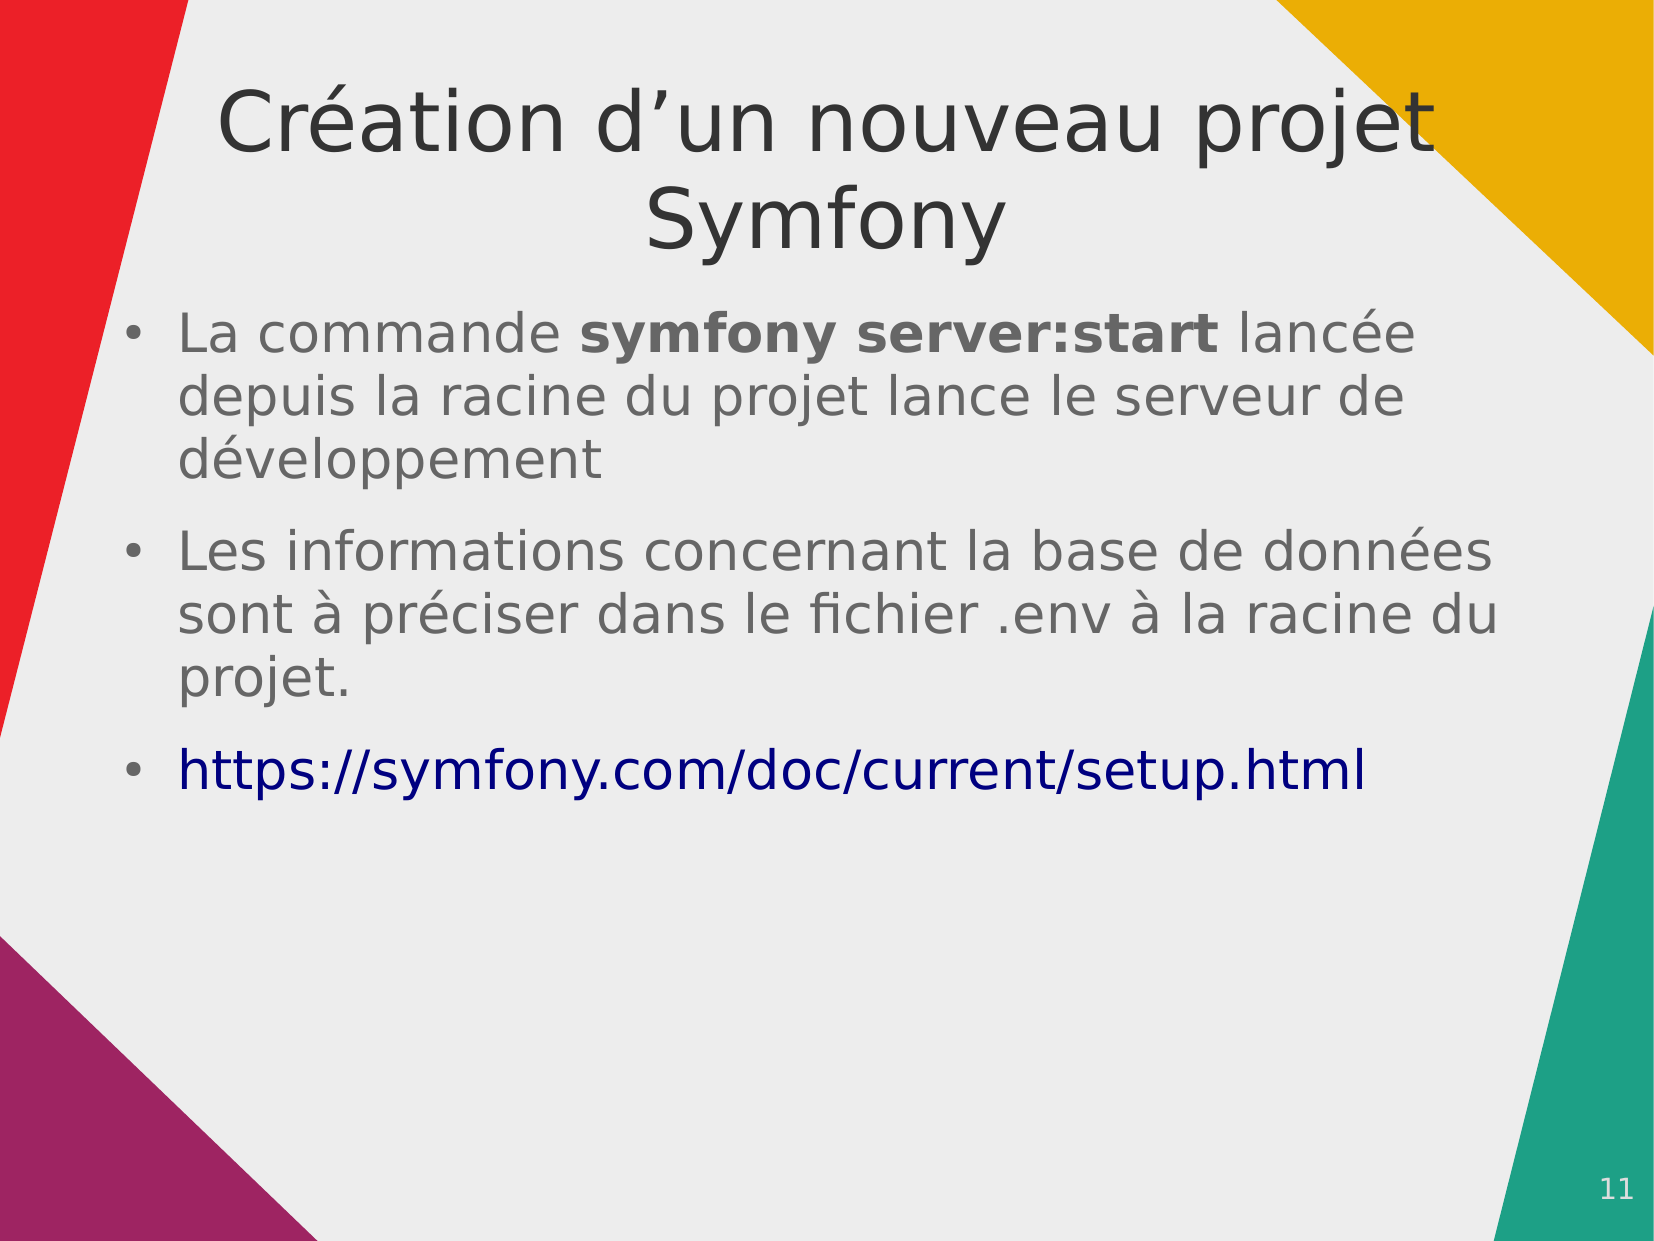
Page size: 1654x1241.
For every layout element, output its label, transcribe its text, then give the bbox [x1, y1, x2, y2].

list La commande symfony server:start lancée depuis la racine du projet lance le serveur de développement Les informations concernant la base de données sont à préciser dans le fichier .env à la racine du projet. https://symfony.com/doc/current/setup.html [106, 302, 1531, 1033]
title Création d’un nouveau projet Symfony [114, 73, 1539, 271]
